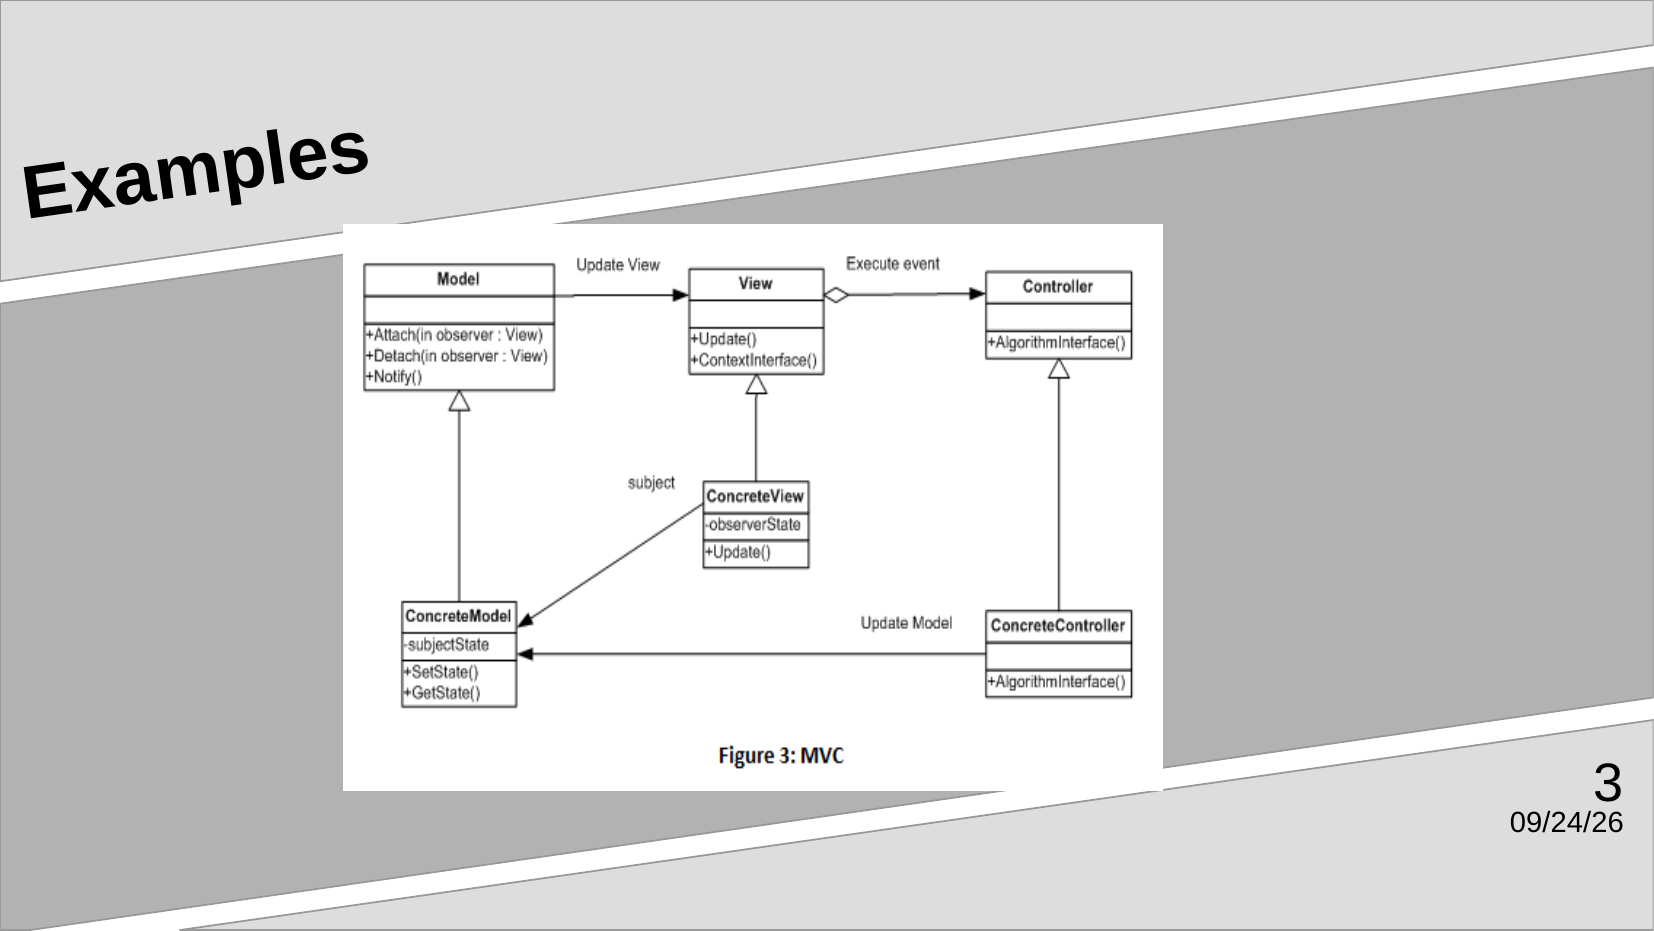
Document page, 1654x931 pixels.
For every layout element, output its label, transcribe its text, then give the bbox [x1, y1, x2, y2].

title Examples [11, 0, 1496, 272]
picture [343, 224, 1163, 791]
